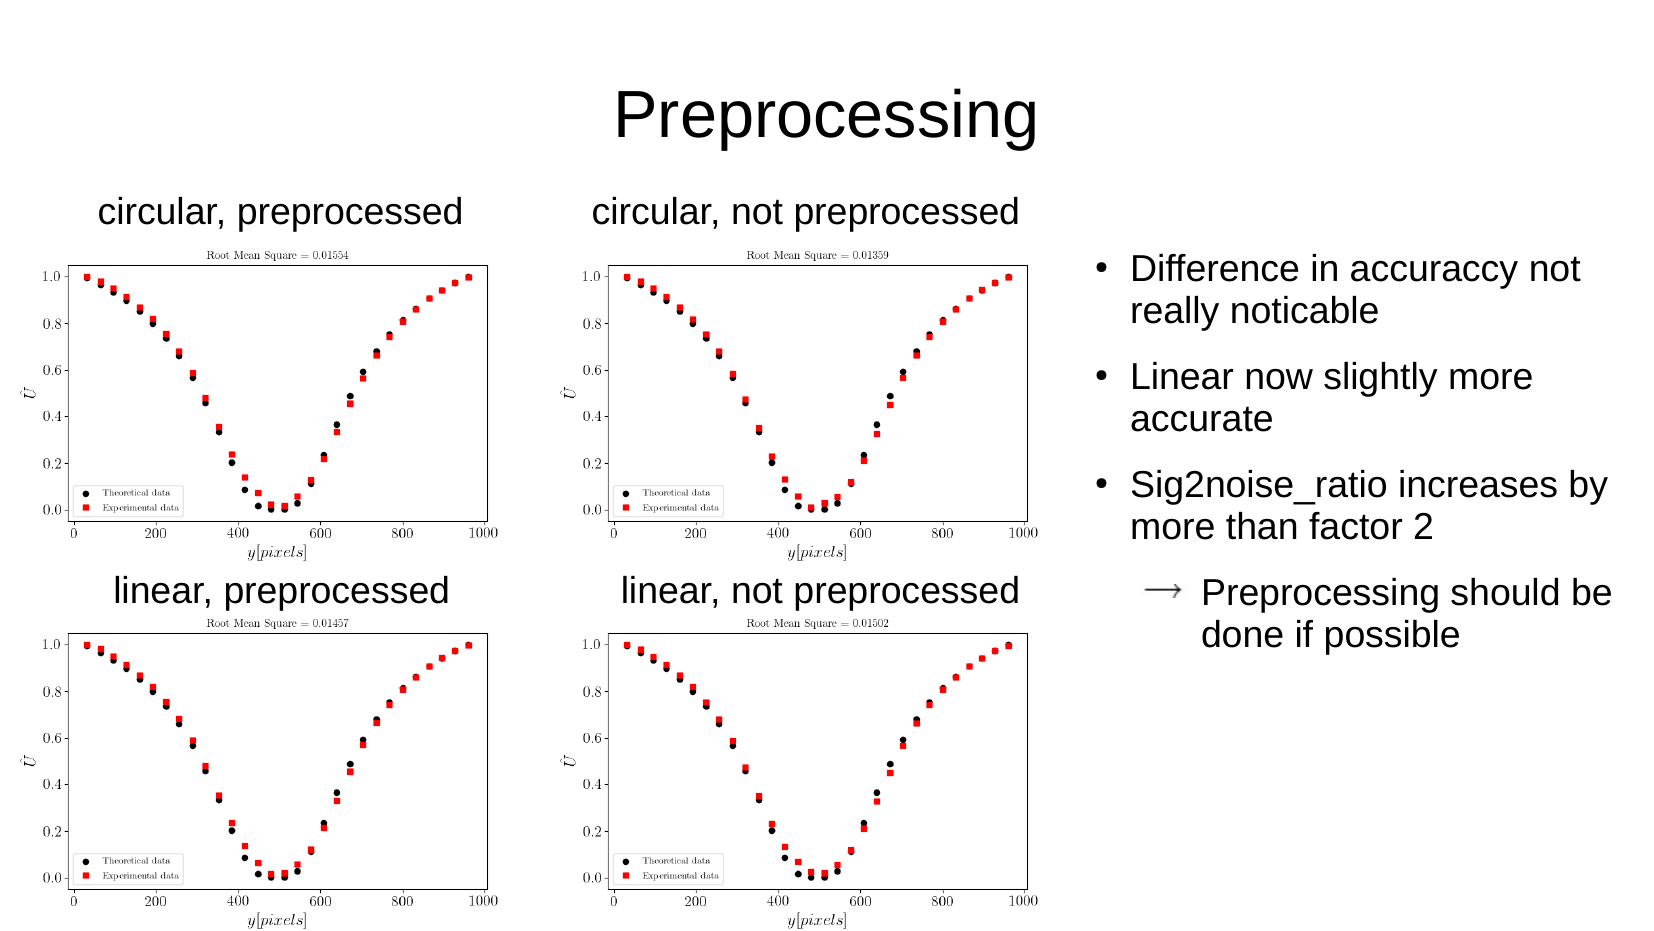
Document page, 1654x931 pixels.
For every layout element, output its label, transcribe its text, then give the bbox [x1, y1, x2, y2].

text_box linear, not preprocessed [606, 562, 1036, 620]
text_box circular, not preprocessed [576, 183, 1036, 241]
text_box linear, preprocessed [98, 562, 466, 620]
text_box circular, preprocessed [82, 183, 479, 241]
title Preprocessing [82, 37, 1571, 193]
text_box Difference in accuraccy not really noticable Linear now slightly more accurate Sig2noise_ratio increases by more than factor 2 Preprocessing should be done if possible [1080, 240, 1628, 663]
picture [0, 224, 1081, 563]
picture [0, 592, 1081, 931]
picture [1140, 584, 1192, 598]
